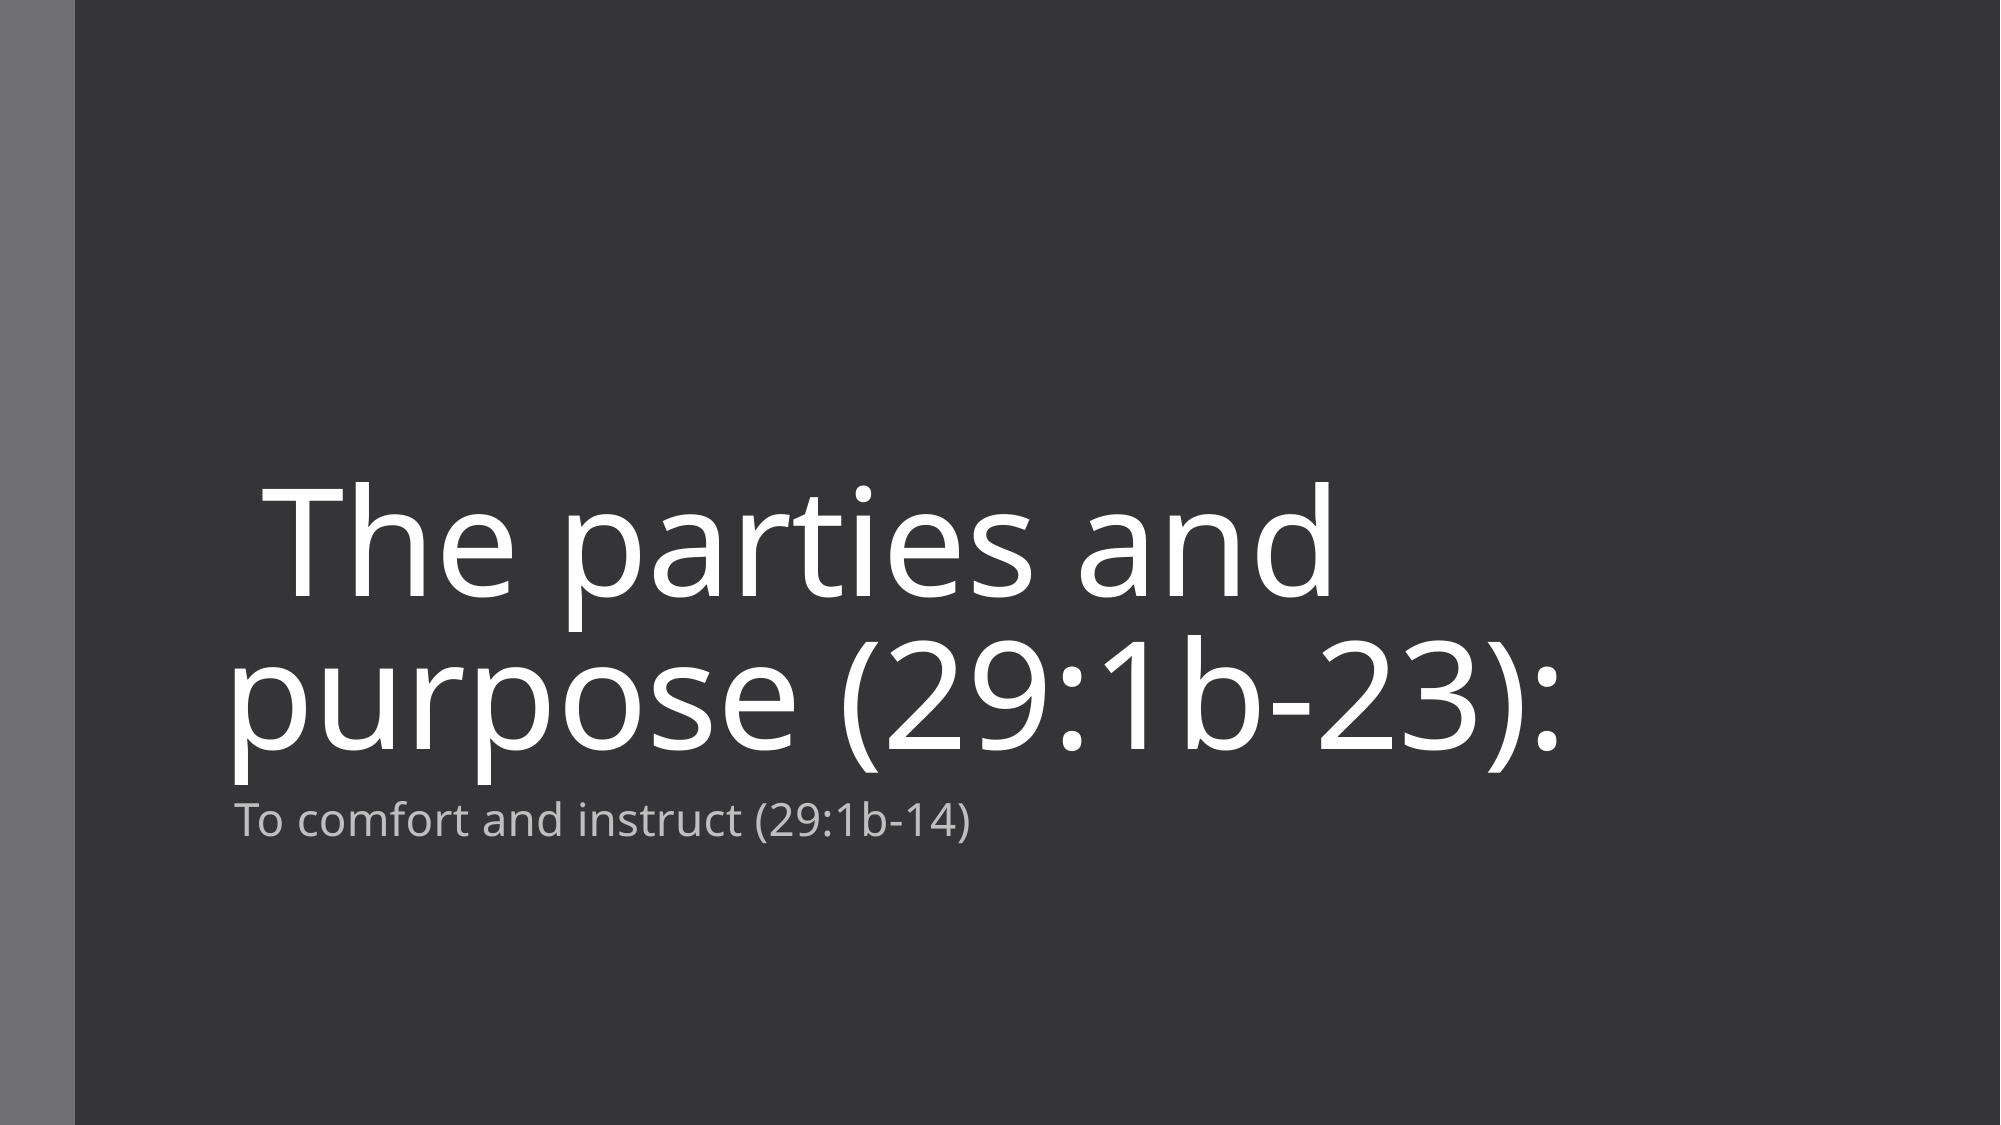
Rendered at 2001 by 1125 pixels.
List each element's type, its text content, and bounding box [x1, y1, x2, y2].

title The parties and purpose (29:1b-23): [206, 124, 1752, 787]
subtitle To comfort and instruct (29:1b-14) [206, 787, 1752, 1066]
